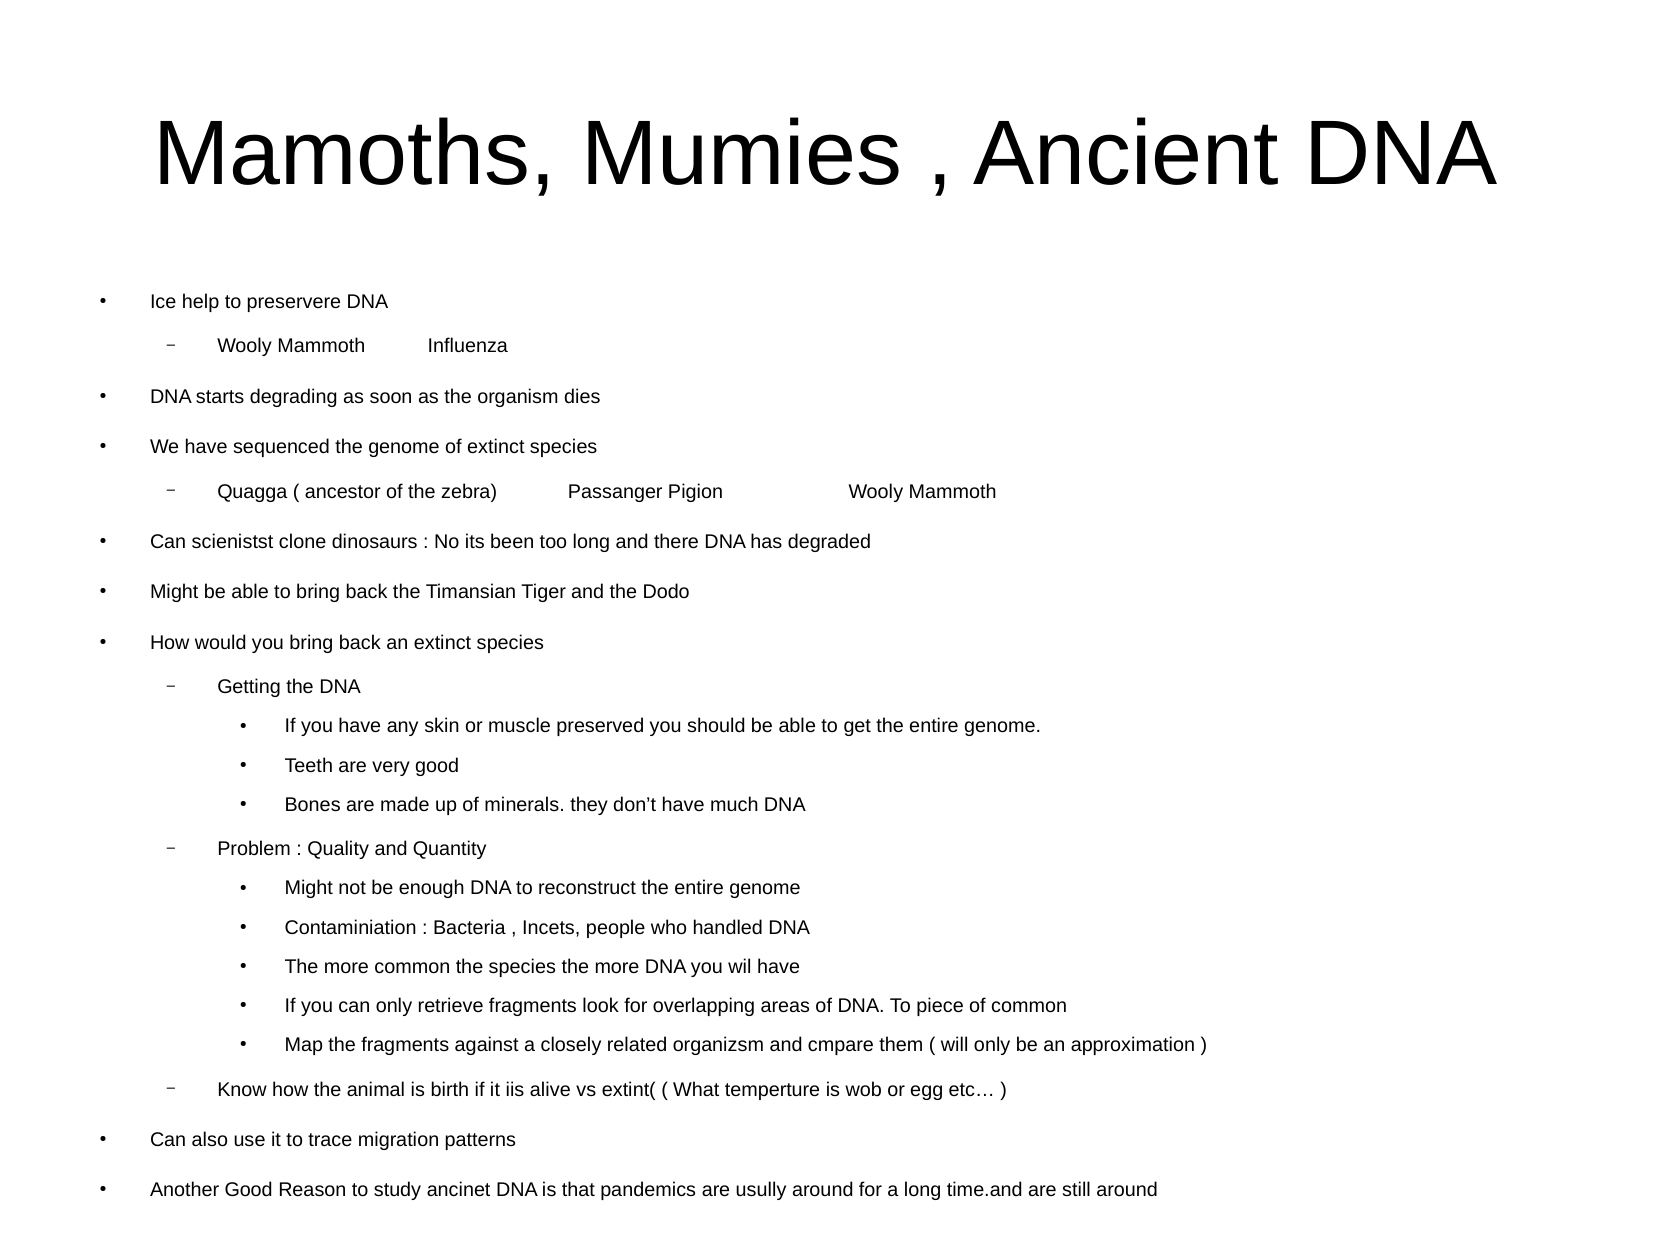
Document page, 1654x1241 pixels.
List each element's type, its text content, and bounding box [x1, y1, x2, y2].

title Mamoths, Mumies , Ancient DNA [82, 49, 1571, 257]
list Ice help to preservere DNA Wooly Mammoth Influenza DNA starts degrading as soon as the organism dies We have sequenced the genome of extinct species Quagga ( ancestor of the zebra) Passanger Pigion Wooly Mammoth Can scienistst clone dinosaurs : No its been too long and there DNA has degraded Might be able to bring back the Timansian Tiger and the Dodo How would you bring back an extinct species Getting the DNA If you have any skin or muscle preserved you should be able to get the entire genome. Teeth are very good Bones are made up of minerals. they don’t have much DNA Problem : Quality and Quantity Might not be enough DNA to reconstruct the entire genome Contaminiation : Bacteria , Incets, people who handled DNA The more common the species the more DNA you wil have If you can only retrieve fragments look for overlapping areas of DNA. To piece of common Map the fragments against a closely related organizsm and cmpare them ( will only be an approximation ) Know how the animal is birth if it iis alive vs extint( ( What temperture is wob or egg etc… ) Can also use it to trace migration patterns Another Good Reason to study ancinet DNA is that pandemics are usully around for a long time.and are still around [82, 290, 1571, 1205]
